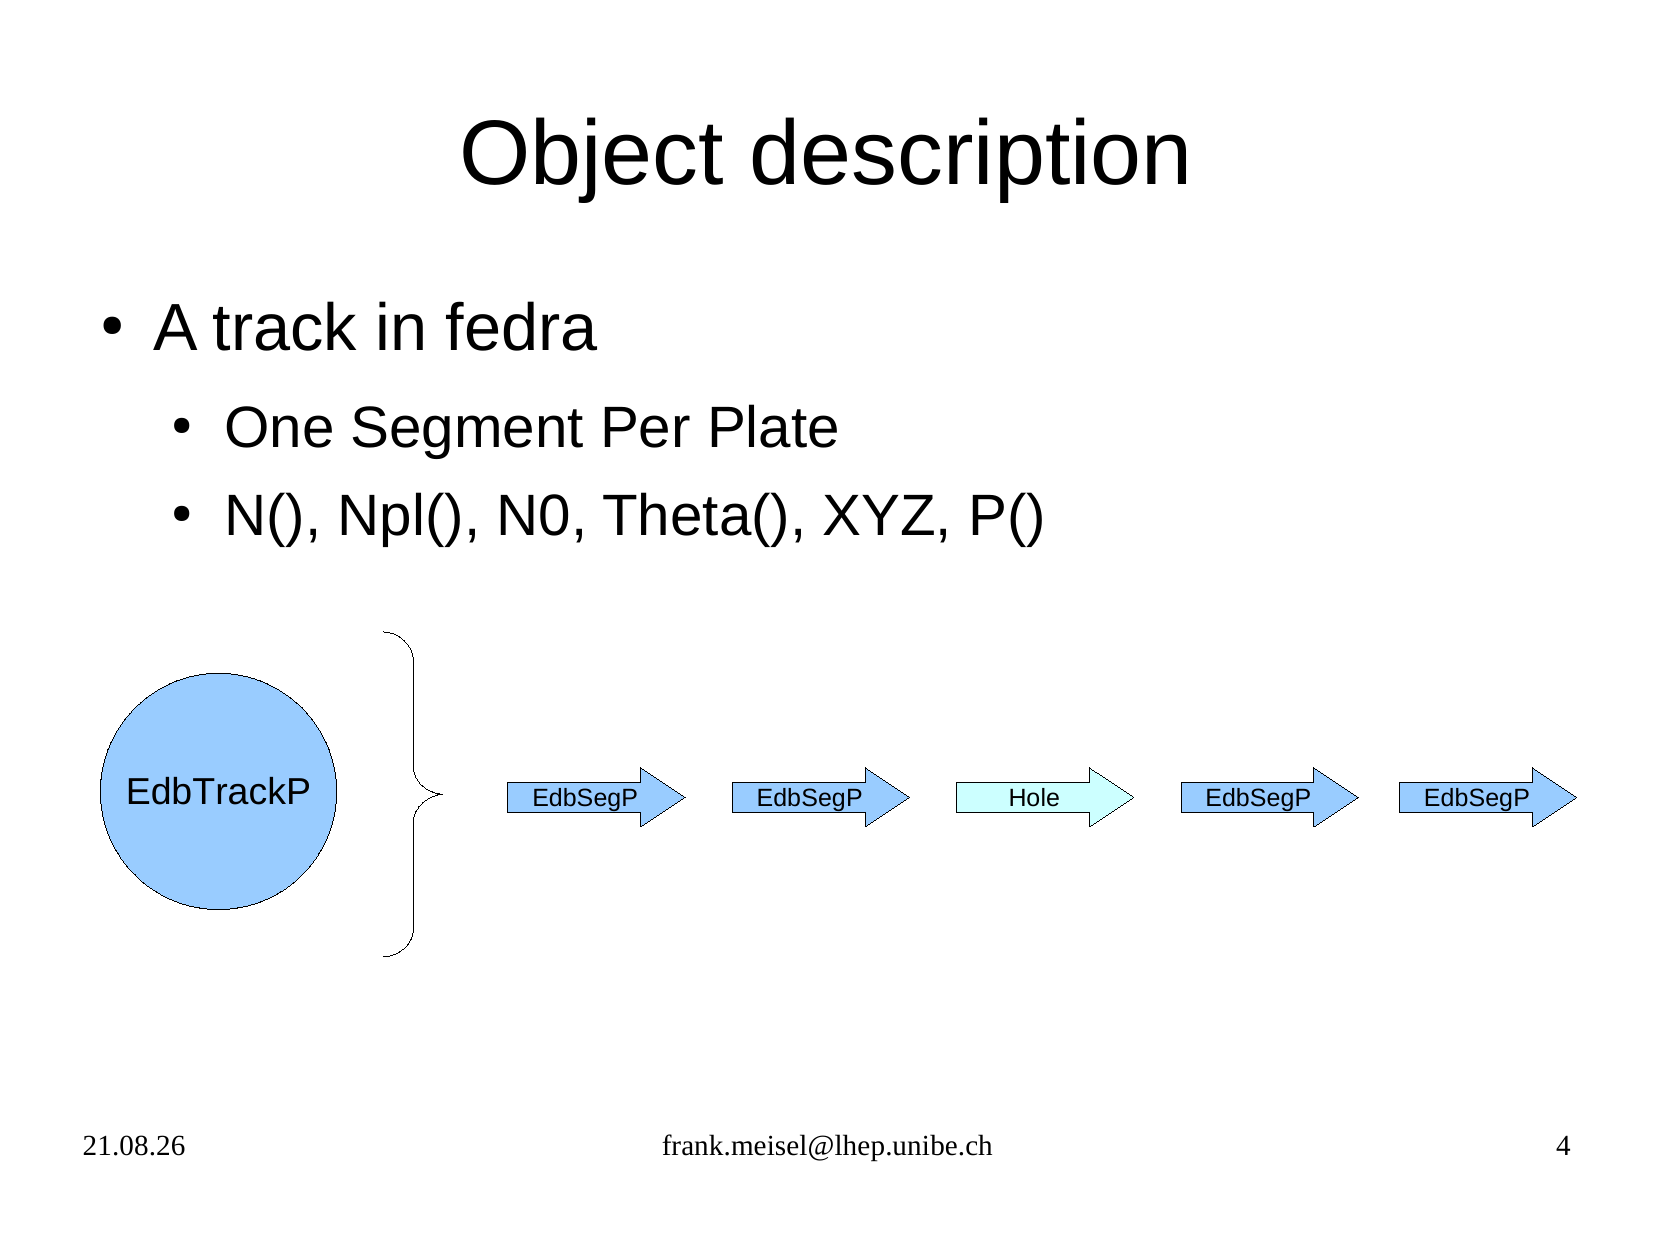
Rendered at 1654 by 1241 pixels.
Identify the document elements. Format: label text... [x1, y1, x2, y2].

text_box EdbSegP [1399, 767, 1577, 827]
list A track in fedra One Segment Per Plate N(), Npl(), N0, Theta(), XYZ, P() [82, 290, 1571, 1109]
text_box EdbTrackP [100, 673, 337, 910]
text_box Hole [956, 767, 1134, 827]
text_box EdbSegP [732, 767, 910, 827]
title Object description [82, 49, 1571, 257]
text_box EdbSegP [507, 767, 686, 827]
text_box EdbSegP [1181, 767, 1359, 827]
